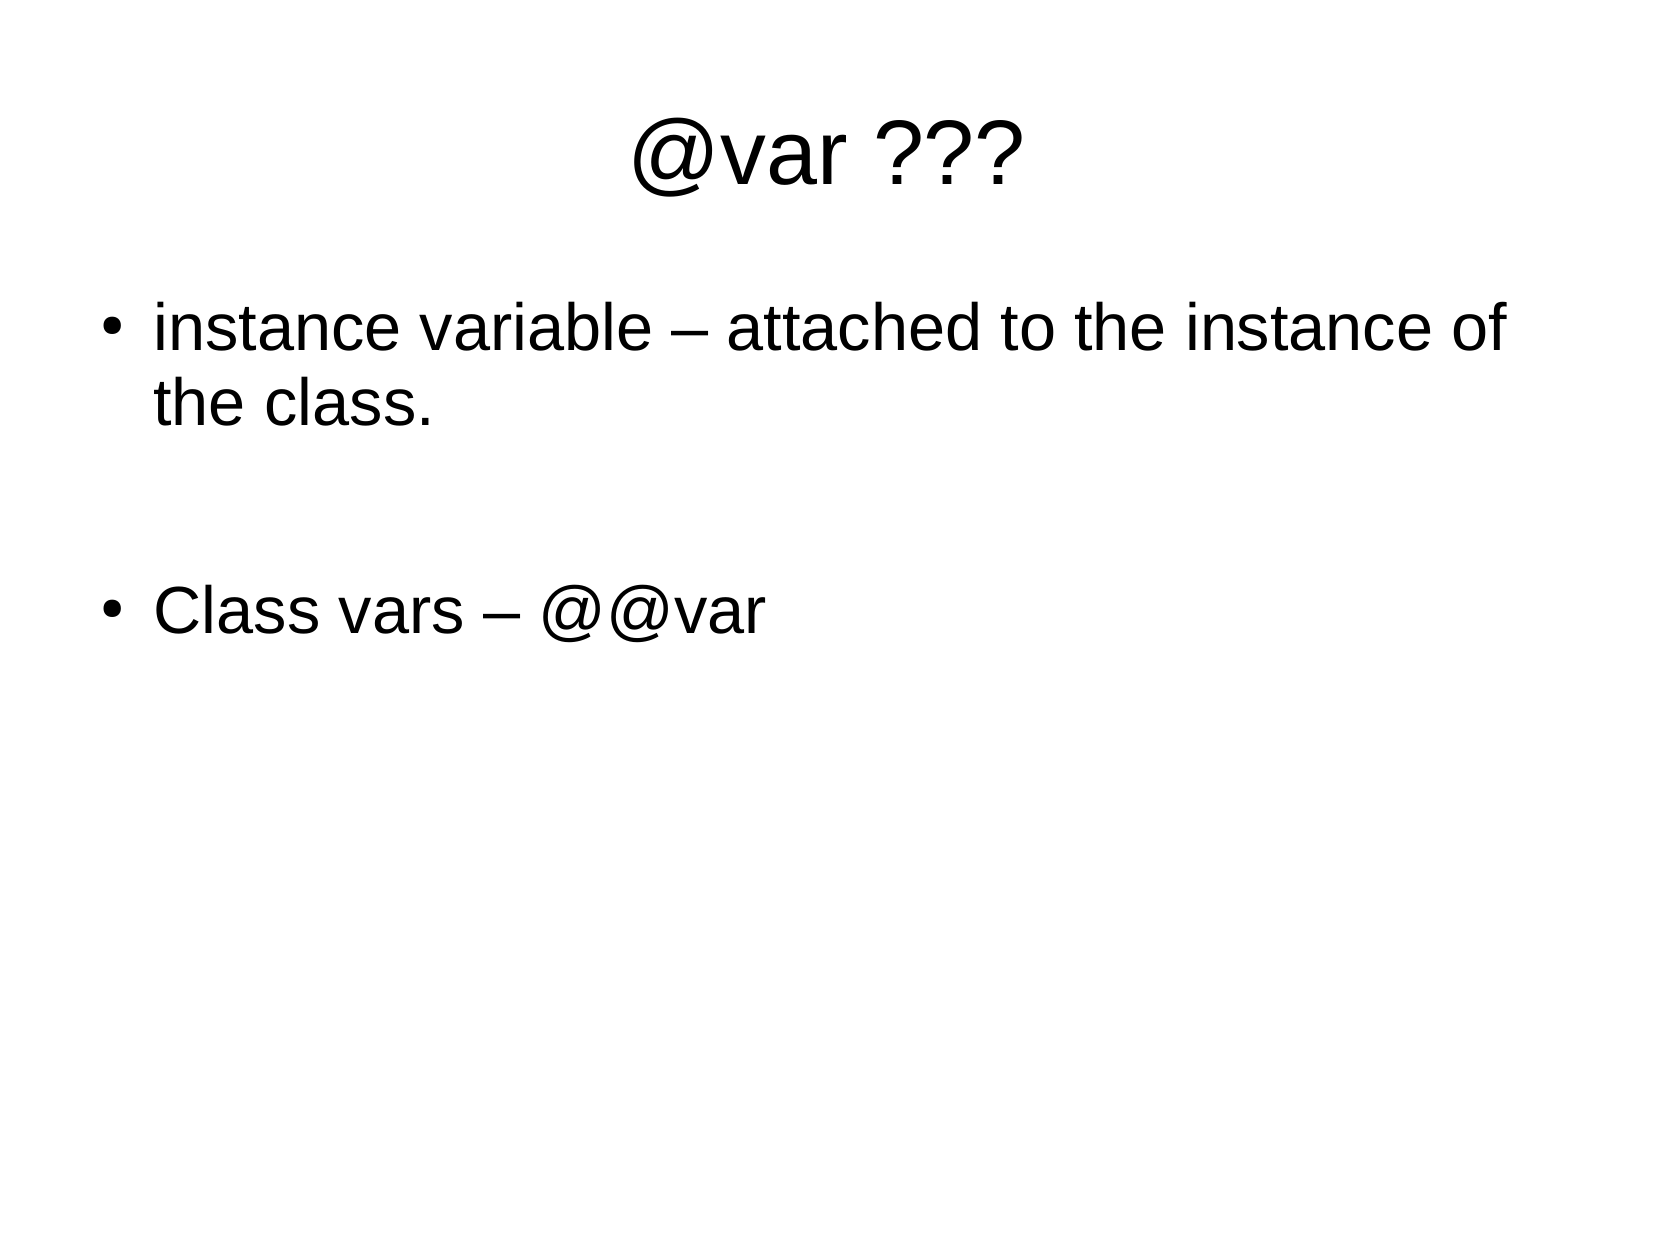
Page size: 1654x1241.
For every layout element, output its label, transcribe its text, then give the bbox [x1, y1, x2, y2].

list instance variable – attached to the instance of the class. Class vars – @@var [82, 290, 1571, 1010]
title @var ??? [82, 49, 1571, 257]
